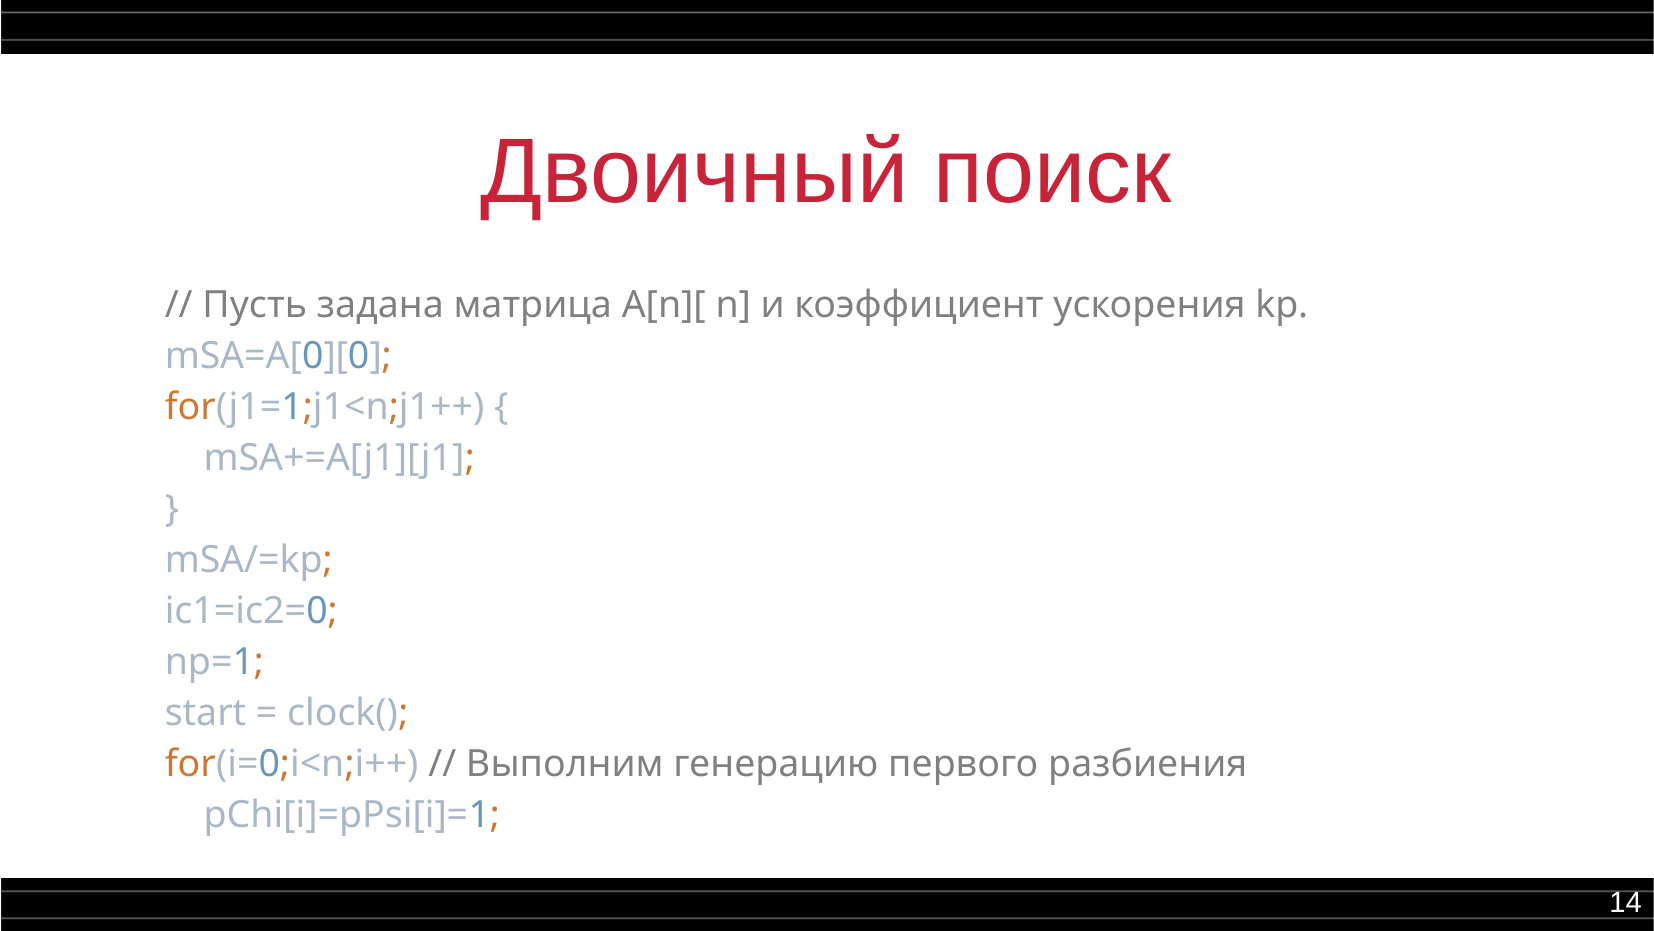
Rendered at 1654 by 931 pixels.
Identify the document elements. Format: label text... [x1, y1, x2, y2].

title Двоичный поиск [82, 92, 1571, 249]
picture [1, 0, 1654, 54]
text_box // Пусть задана матрица A[n][ n] и коэффициент ускорения kp. mSA=A[0][0]; for(j1=1;j1<n;j1++) { mSA+=A[j1][j1]; } mSA/=kp; ic1=ic2=0; np=1; start = clock(); for(i=0;i<n;i++) // Выполним генерацию первого разбиения pChi[i]=pPsi[i]=1; [150, 270, 1654, 849]
picture [1, 878, 1654, 931]
